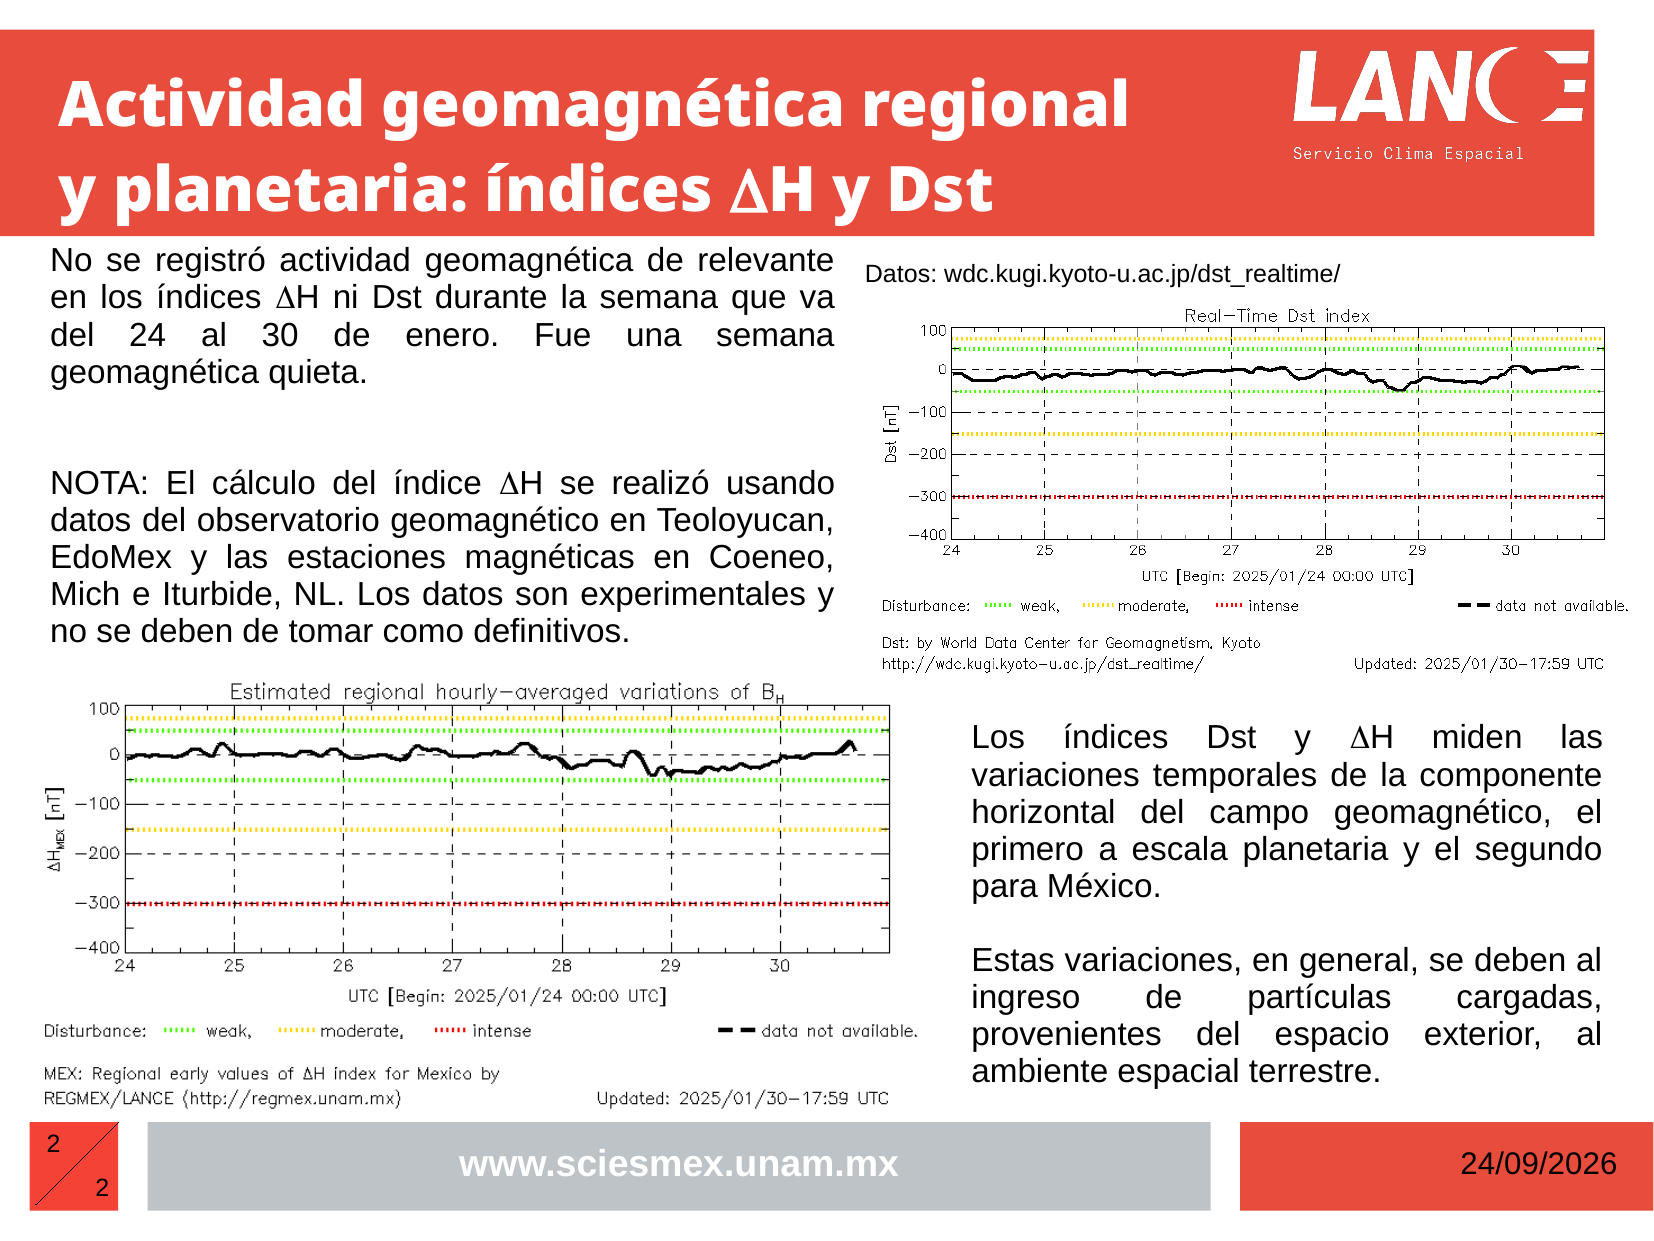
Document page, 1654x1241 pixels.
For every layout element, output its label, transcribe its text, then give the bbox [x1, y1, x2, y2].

text_box <número> [31, 1122, 176, 1170]
picture [1293, 47, 1589, 162]
text_box 2 [35, 1151, 125, 1209]
title Actividad geomagnética regional y planetaria: índices DH y Dst [59, 59, 1312, 207]
text_box www.sciesmex.unam.mx [153, 1122, 1205, 1205]
text_box 30/01/2025 [1424, 1122, 1654, 1205]
text_box Los índices Dst y DH miden las variaciones temporales de la componente horizontal del campo geomagnético, el primero a escala planetaria y el segundo para México. Estas variaciones, en general, se deben al ingreso de partículas cargadas, provenientes del espacio exterior, al ambiente espacial terrestre. [956, 711, 1619, 1097]
text_box Datos: wdc.kugi.kyoto-u.ac.jp/dst_realtime/ [851, 252, 1371, 296]
picture [35, 289, 1642, 1111]
text_box No se registró actividad geomagnética de relevante en los índices DH ni Dst durante la semana que va del 24 al 30 de enero. Fue una semana geomagnética quieta. NOTA: El cálculo del índice DH se realizó usando datos del observatorio geomagnético en Teoloyucan, EdoMex y las estaciones magnéticas en Coeneo, Mich e Iturbide, NL. Los datos son experimentales y no se deben de tomar como definitivos. [35, 234, 851, 765]
